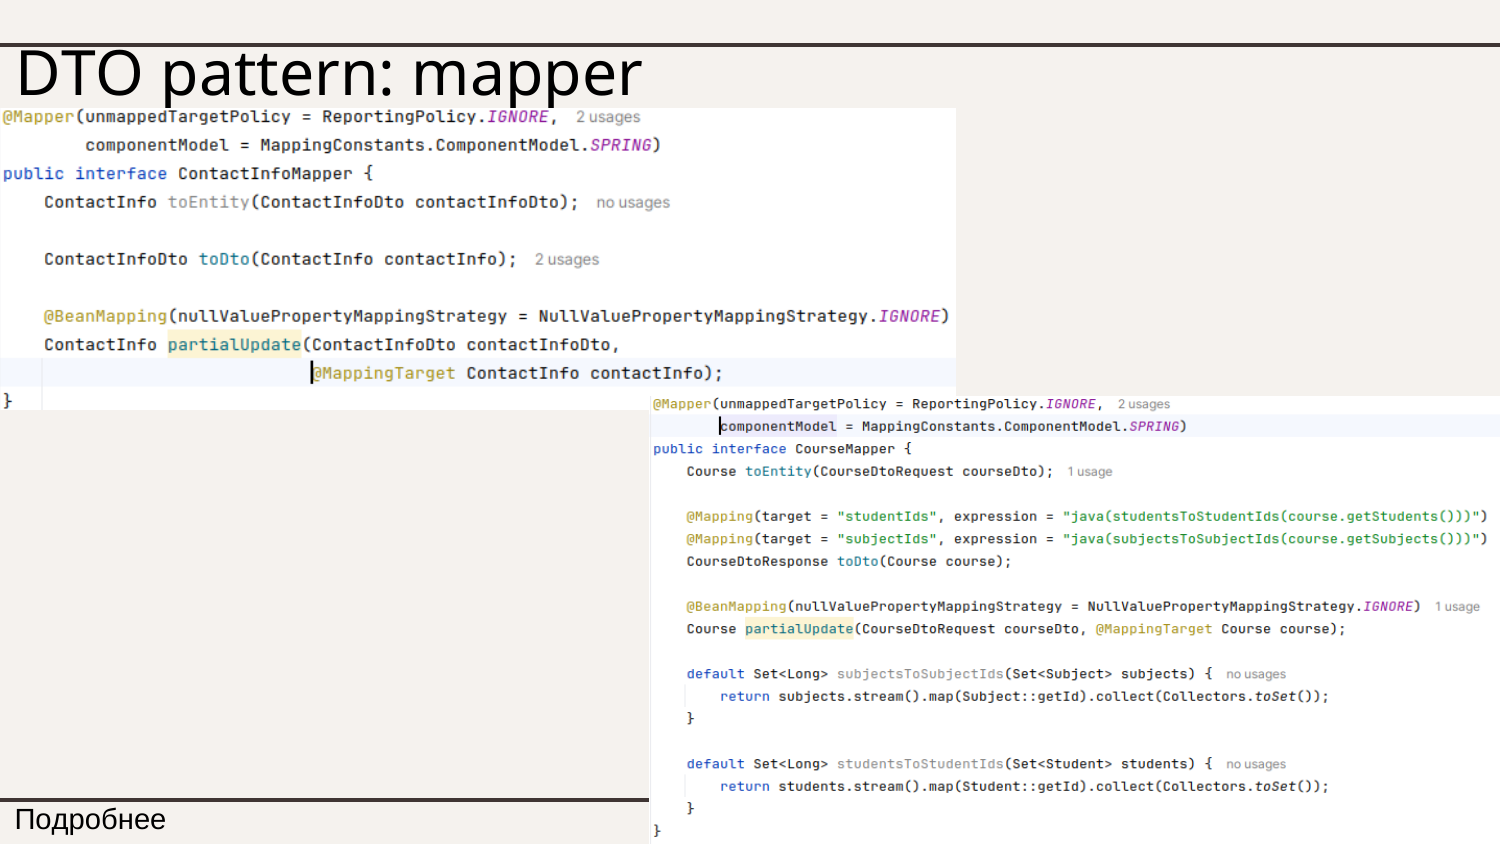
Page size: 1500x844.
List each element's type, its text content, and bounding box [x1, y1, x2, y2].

title DTO pattern: mapper [0, 18, 767, 100]
picture [0, 108, 1500, 844]
text_box Подробнее [0, 792, 450, 844]
